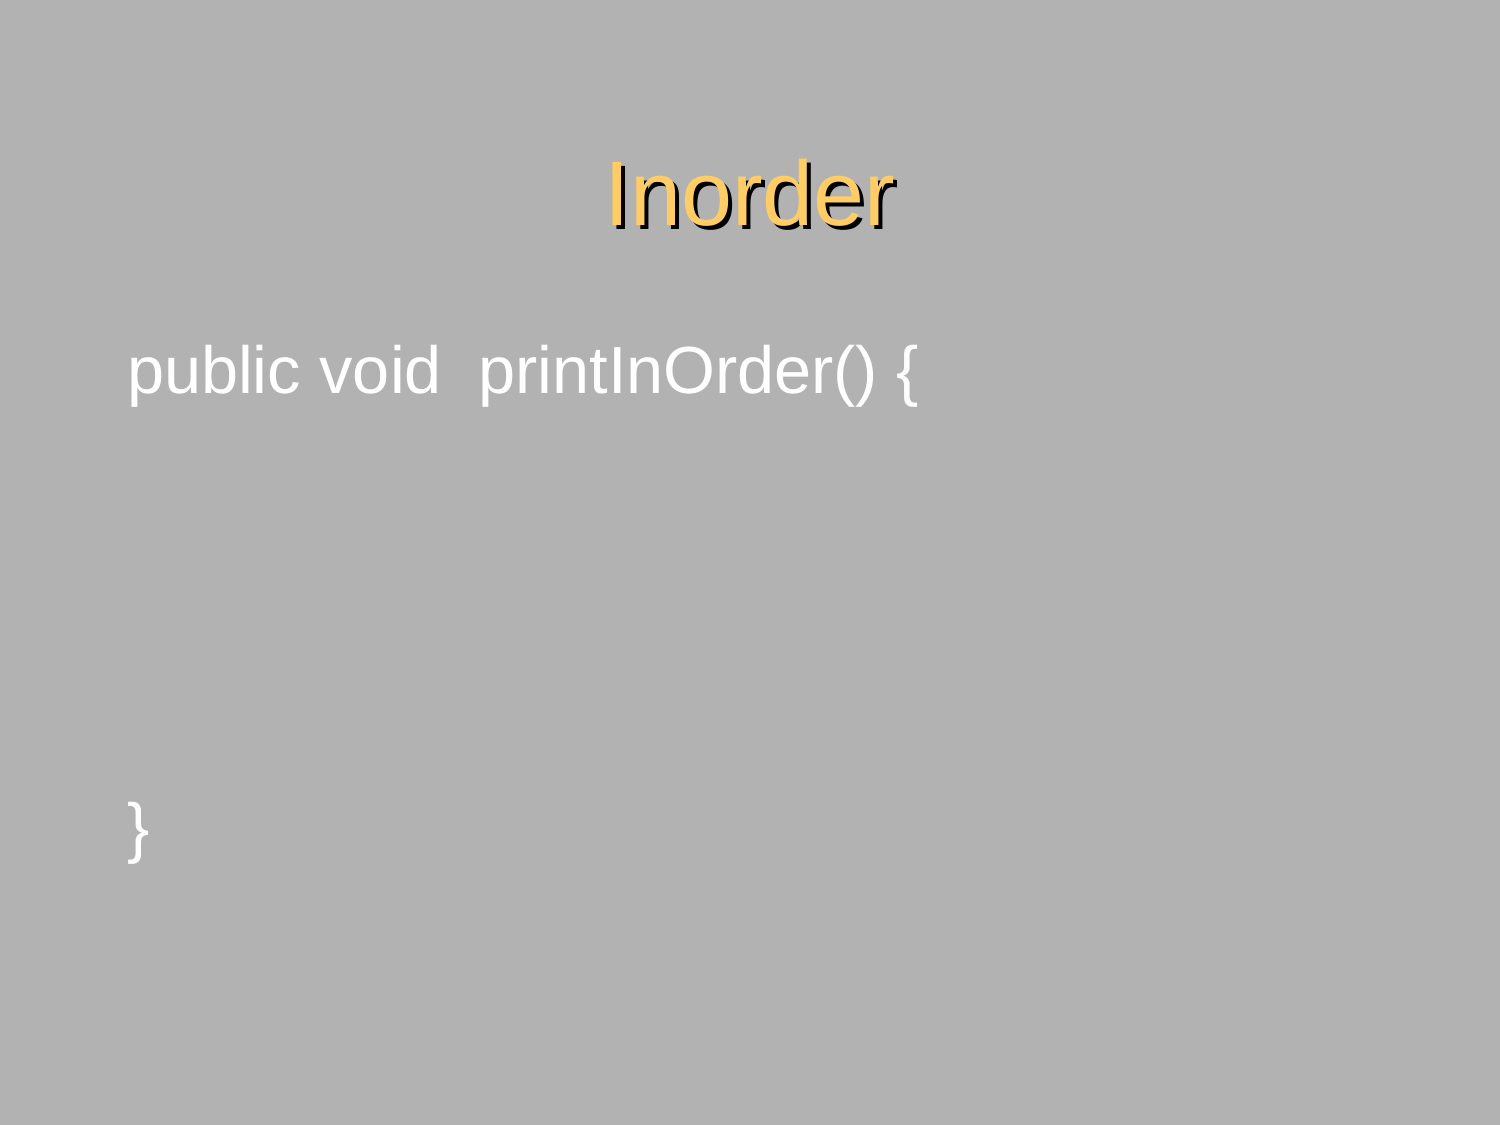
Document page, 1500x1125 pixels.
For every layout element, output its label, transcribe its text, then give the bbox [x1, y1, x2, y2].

title Inorder [112, 99, 1388, 288]
list public void printInOrder() { } [112, 324, 1388, 1001]
